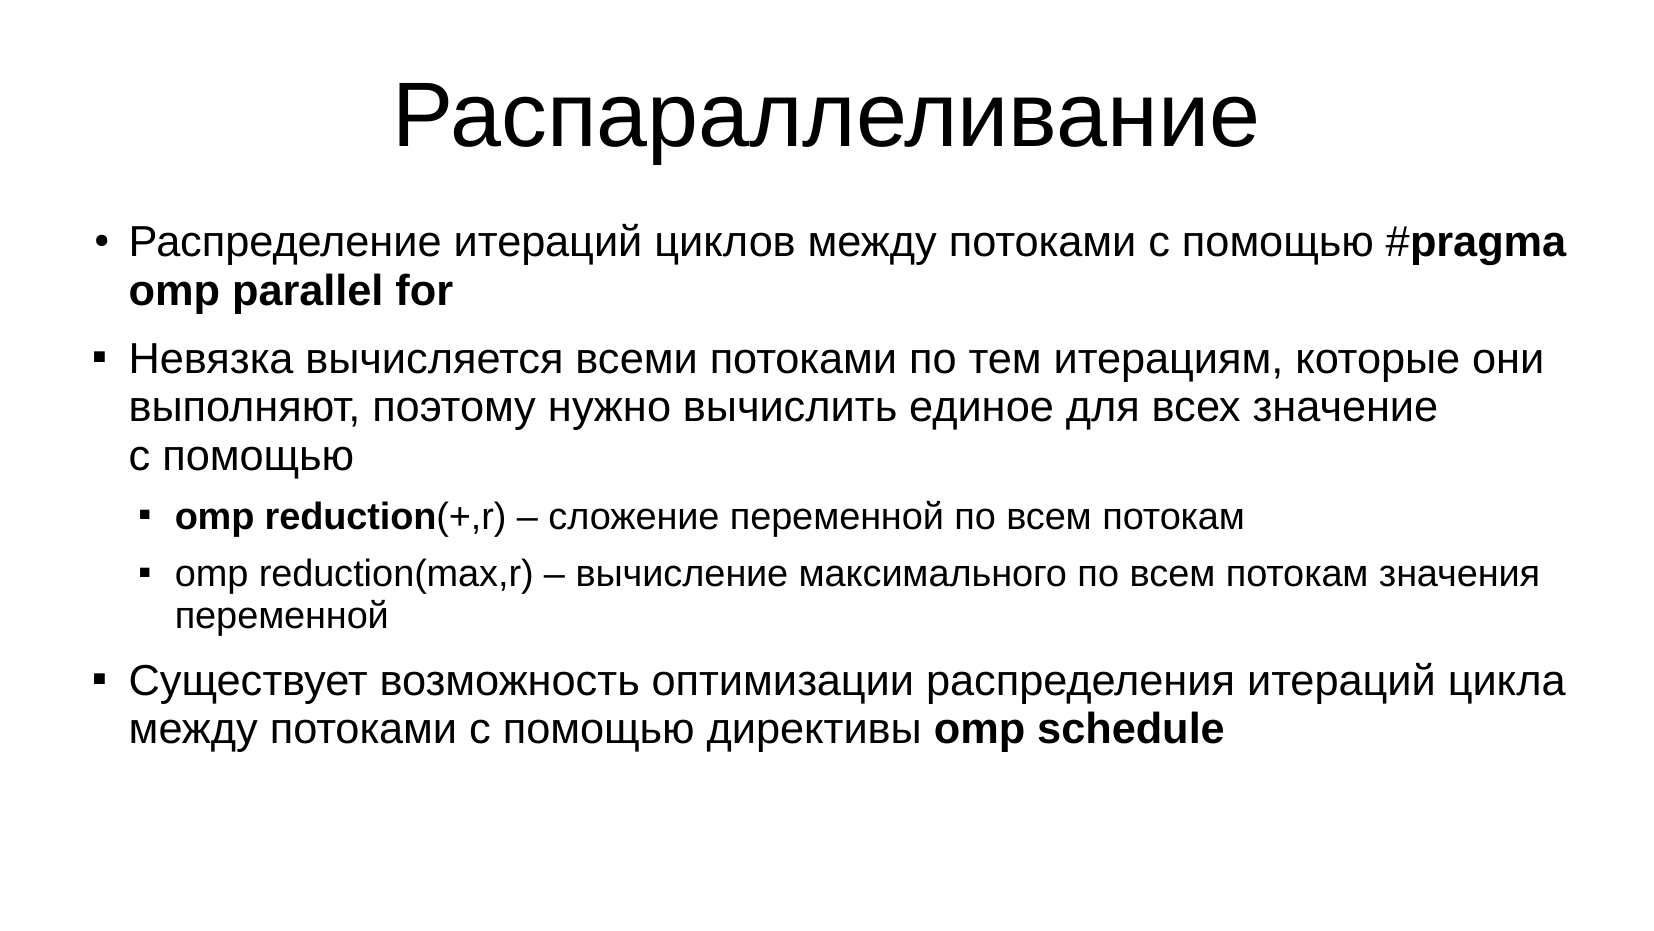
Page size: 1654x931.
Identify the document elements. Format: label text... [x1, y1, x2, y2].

title Распараллеливание [82, 37, 1571, 193]
list Распределение итераций циклов между потоками с помощью #pragma omp parallel for Невязка вычисляется всеми потоками по тем итерациям, которые они выполняют, поэтому нужно вычислить единое для всех значение c помощью omp reduction(+,r) – сложение переменной по всем потокам omp reduction(max,r) – вычисление максимального по всем потокам значения переменной Существует возможность оптимизации распределения итераций цикла между потоками с помощью директивы omp schedule [82, 217, 1571, 758]
